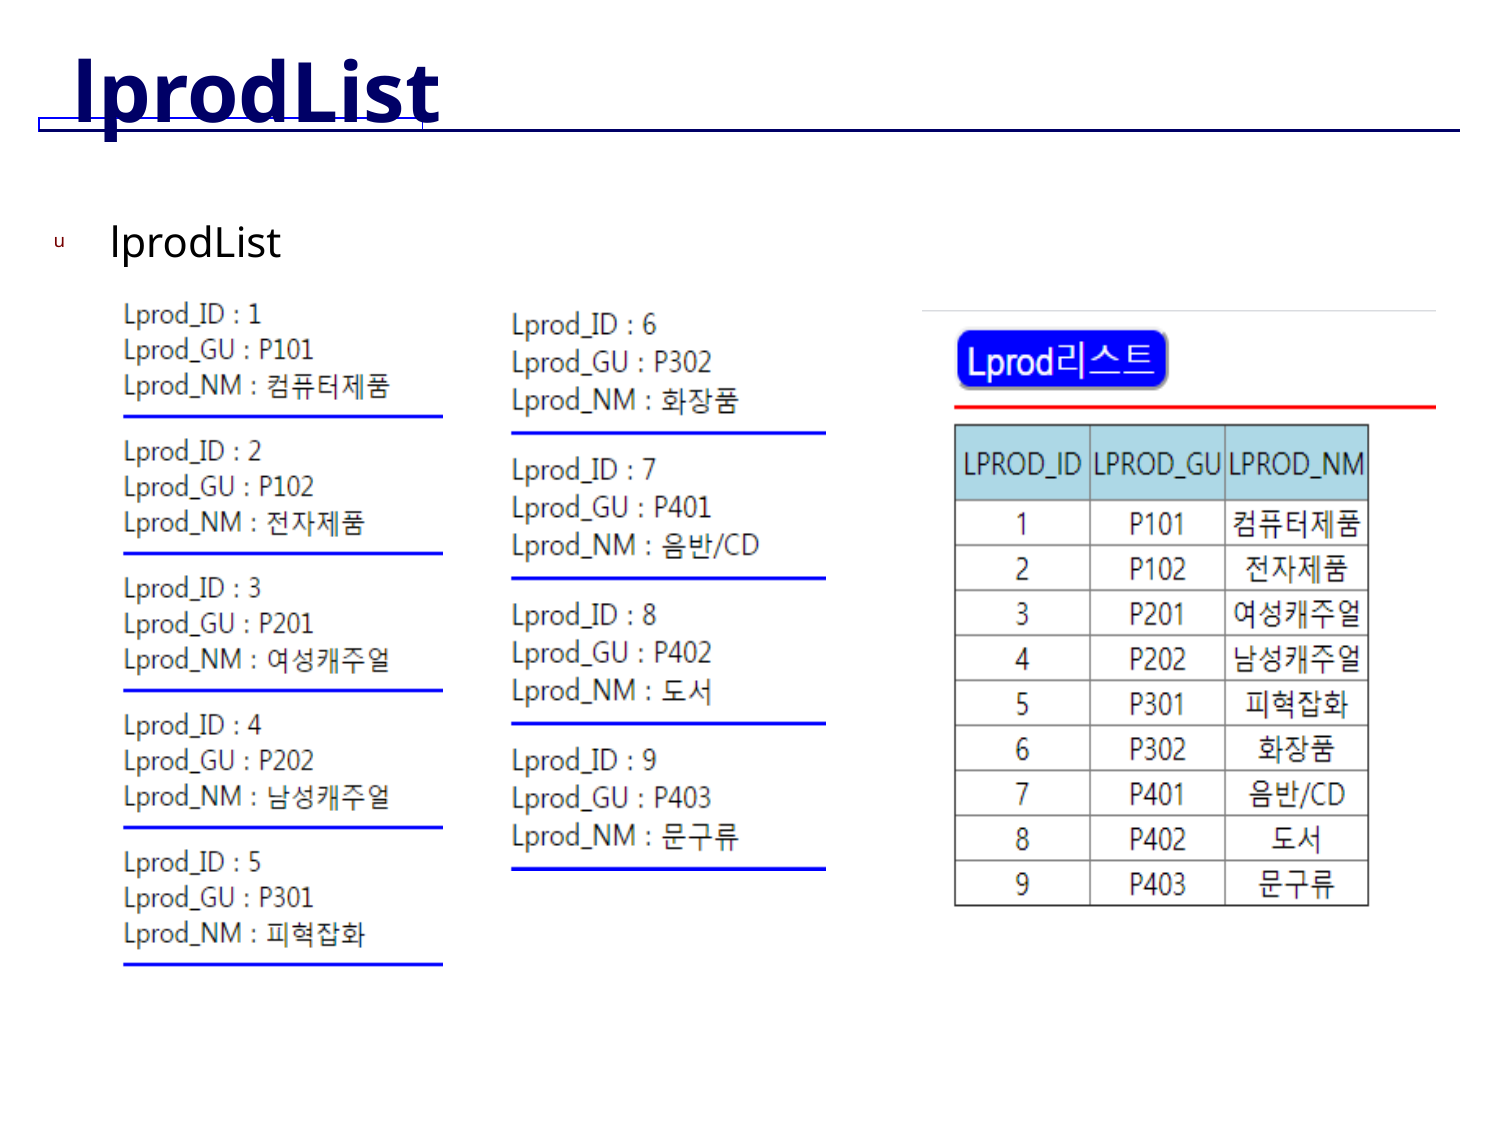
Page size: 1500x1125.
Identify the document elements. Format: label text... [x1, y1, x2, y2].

picture [111, 290, 443, 975]
picture [500, 290, 826, 871]
picture [922, 310, 1436, 965]
list lprodList [38, 208, 1460, 1060]
title lprodList [58, 31, 1077, 110]
